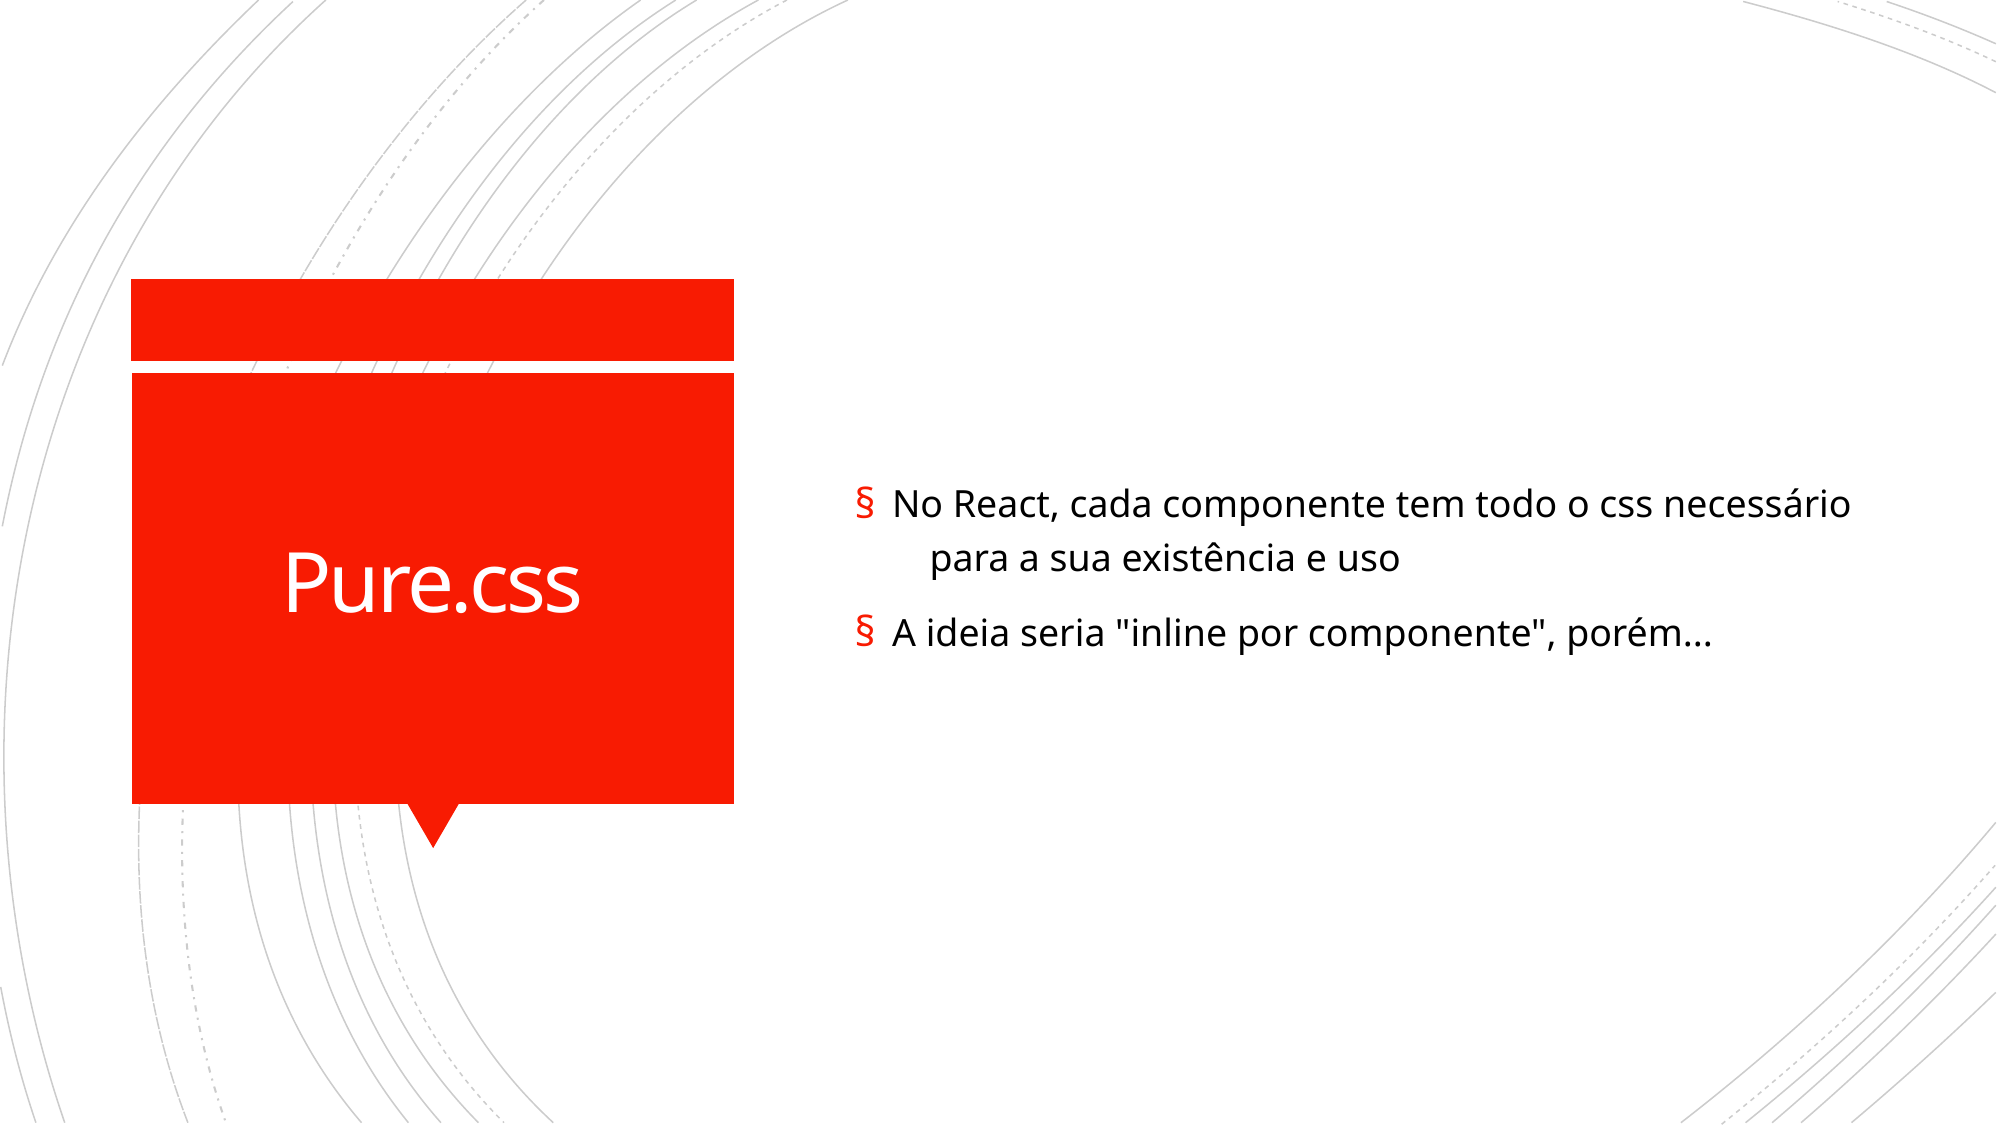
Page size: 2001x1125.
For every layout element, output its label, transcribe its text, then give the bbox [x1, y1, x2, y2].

title Pure.css [145, 385, 720, 789]
list No React, cada componente tem todo o css necessário para a sua existência e uso A ideia seria "inline por componente", porém... [839, 131, 1871, 993]
